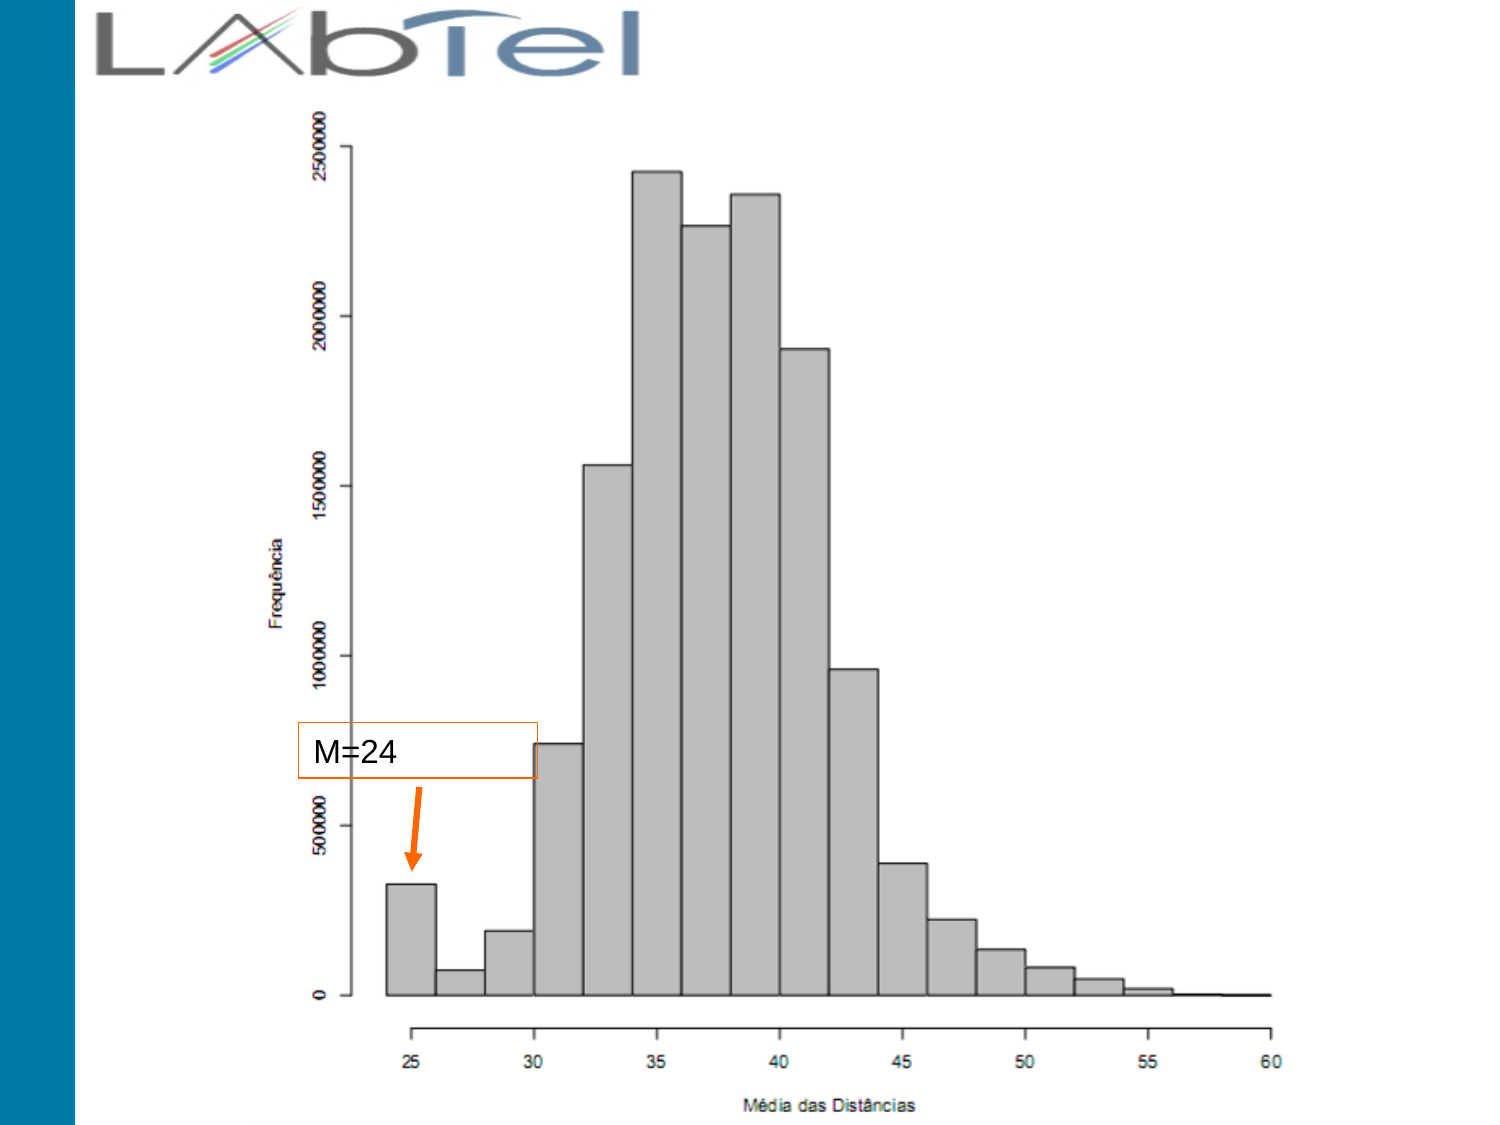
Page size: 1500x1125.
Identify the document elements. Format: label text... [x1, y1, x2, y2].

picture [253, 110, 1317, 1125]
picture [76, 0, 676, 88]
text_box M=24 [298, 722, 538, 778]
